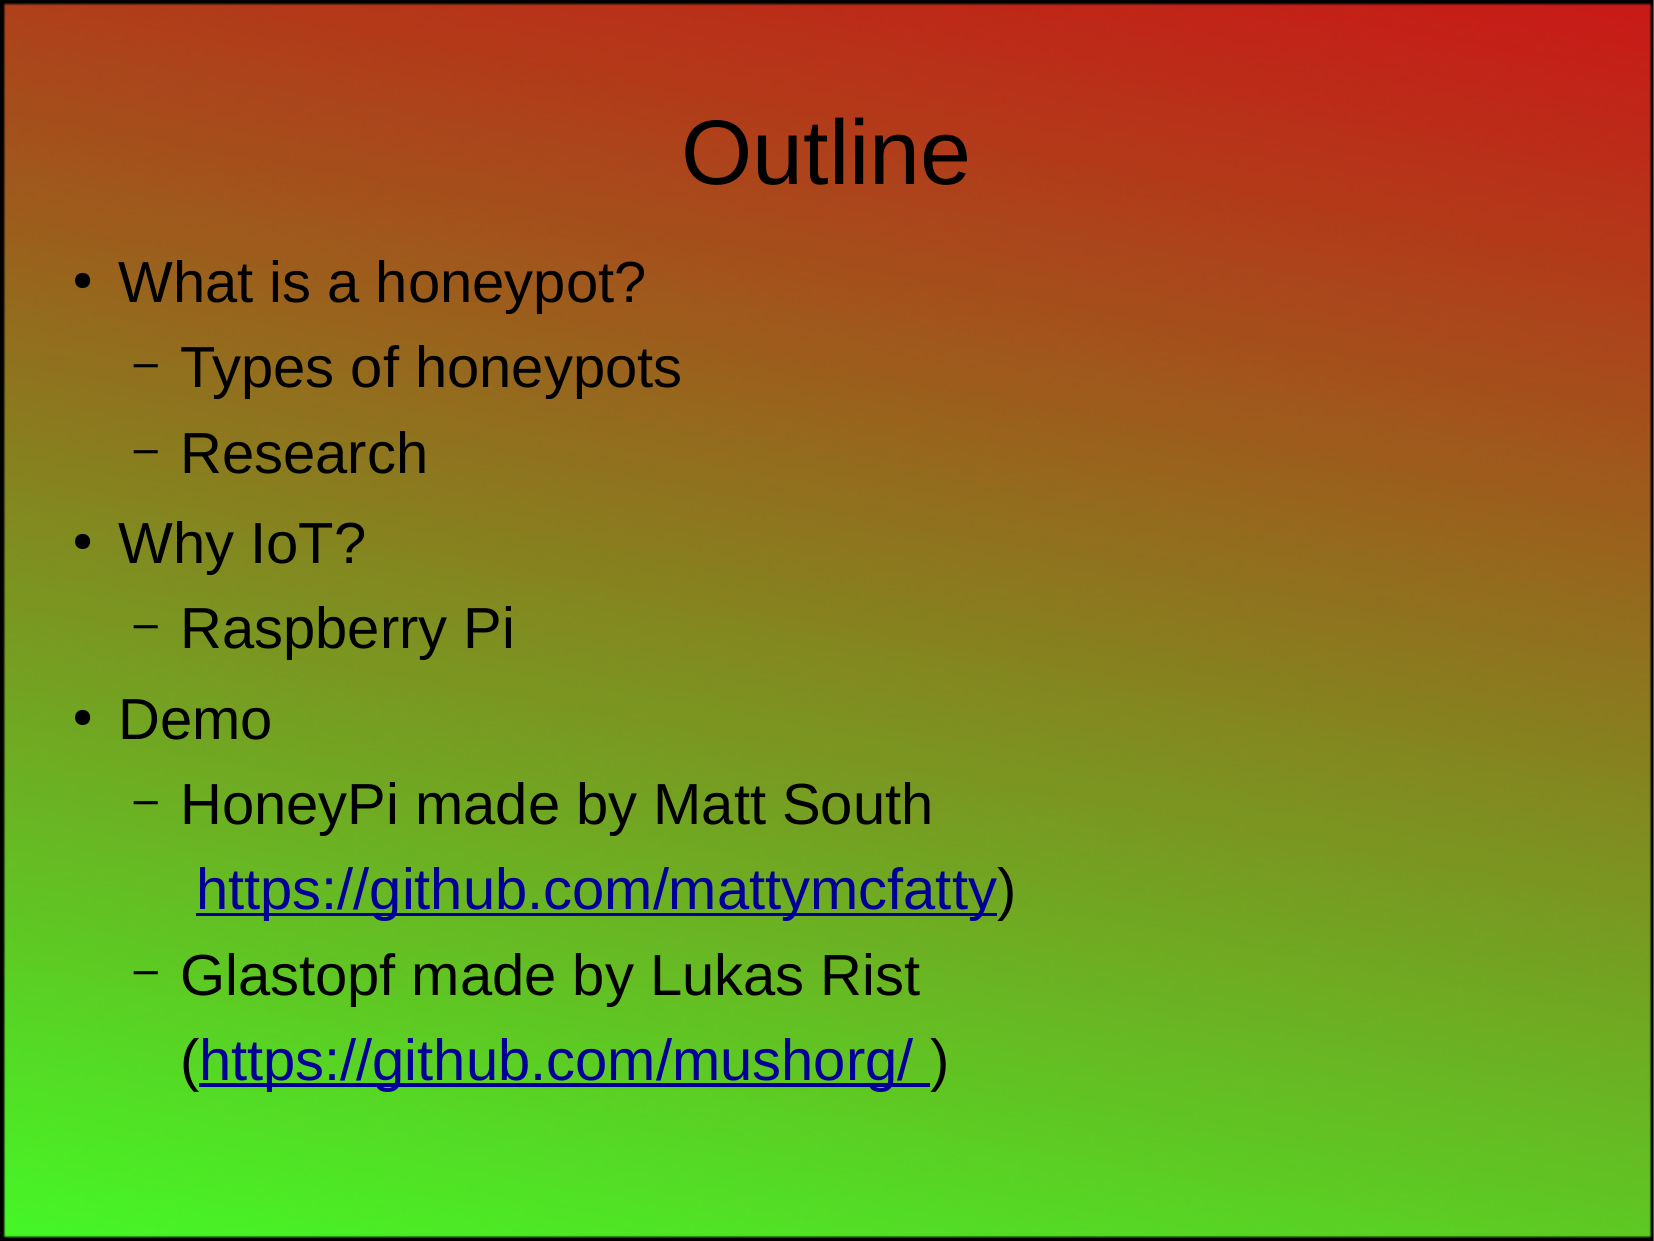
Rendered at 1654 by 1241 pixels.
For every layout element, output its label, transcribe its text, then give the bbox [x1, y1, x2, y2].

list What is a honeypot? Types of honeypots Research Why IoT? Raspberry Pi Demo HoneyPi made by Matt South https://github.com/mattymcfatty) Glastopf made by Lukas Rist (https://github.com/mushorg/ ) [56, 250, 1546, 1096]
picture [0, 0, 1654, 1241]
title Outline [82, 49, 1571, 257]
